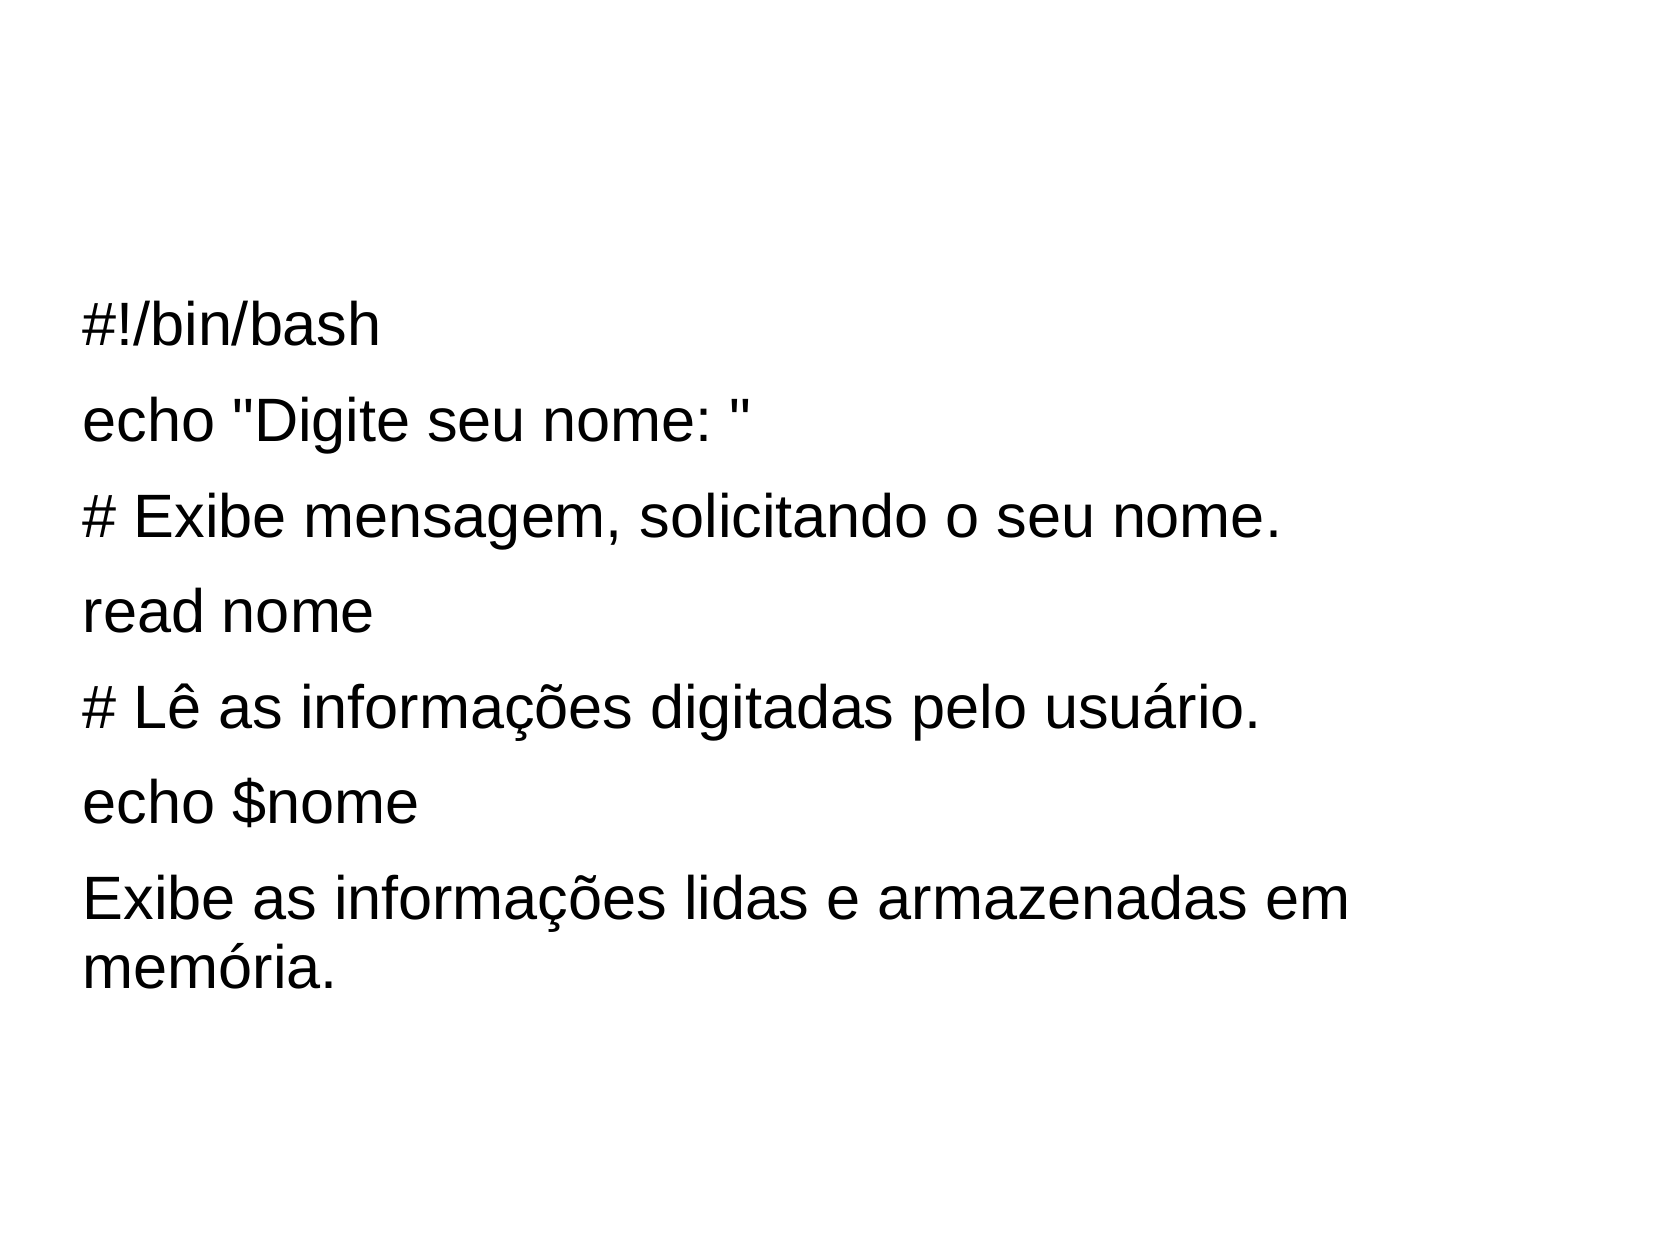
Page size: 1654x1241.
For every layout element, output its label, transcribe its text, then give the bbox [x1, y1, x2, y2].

list #!/bin/bash echo "Digite seu nome: " # Exibe mensagem, solicitando o seu nome. read nome # Lê as informações digitadas pelo usuário. echo $nome Exibe as informações lidas e armazenadas em memória. [82, 290, 1571, 1010]
